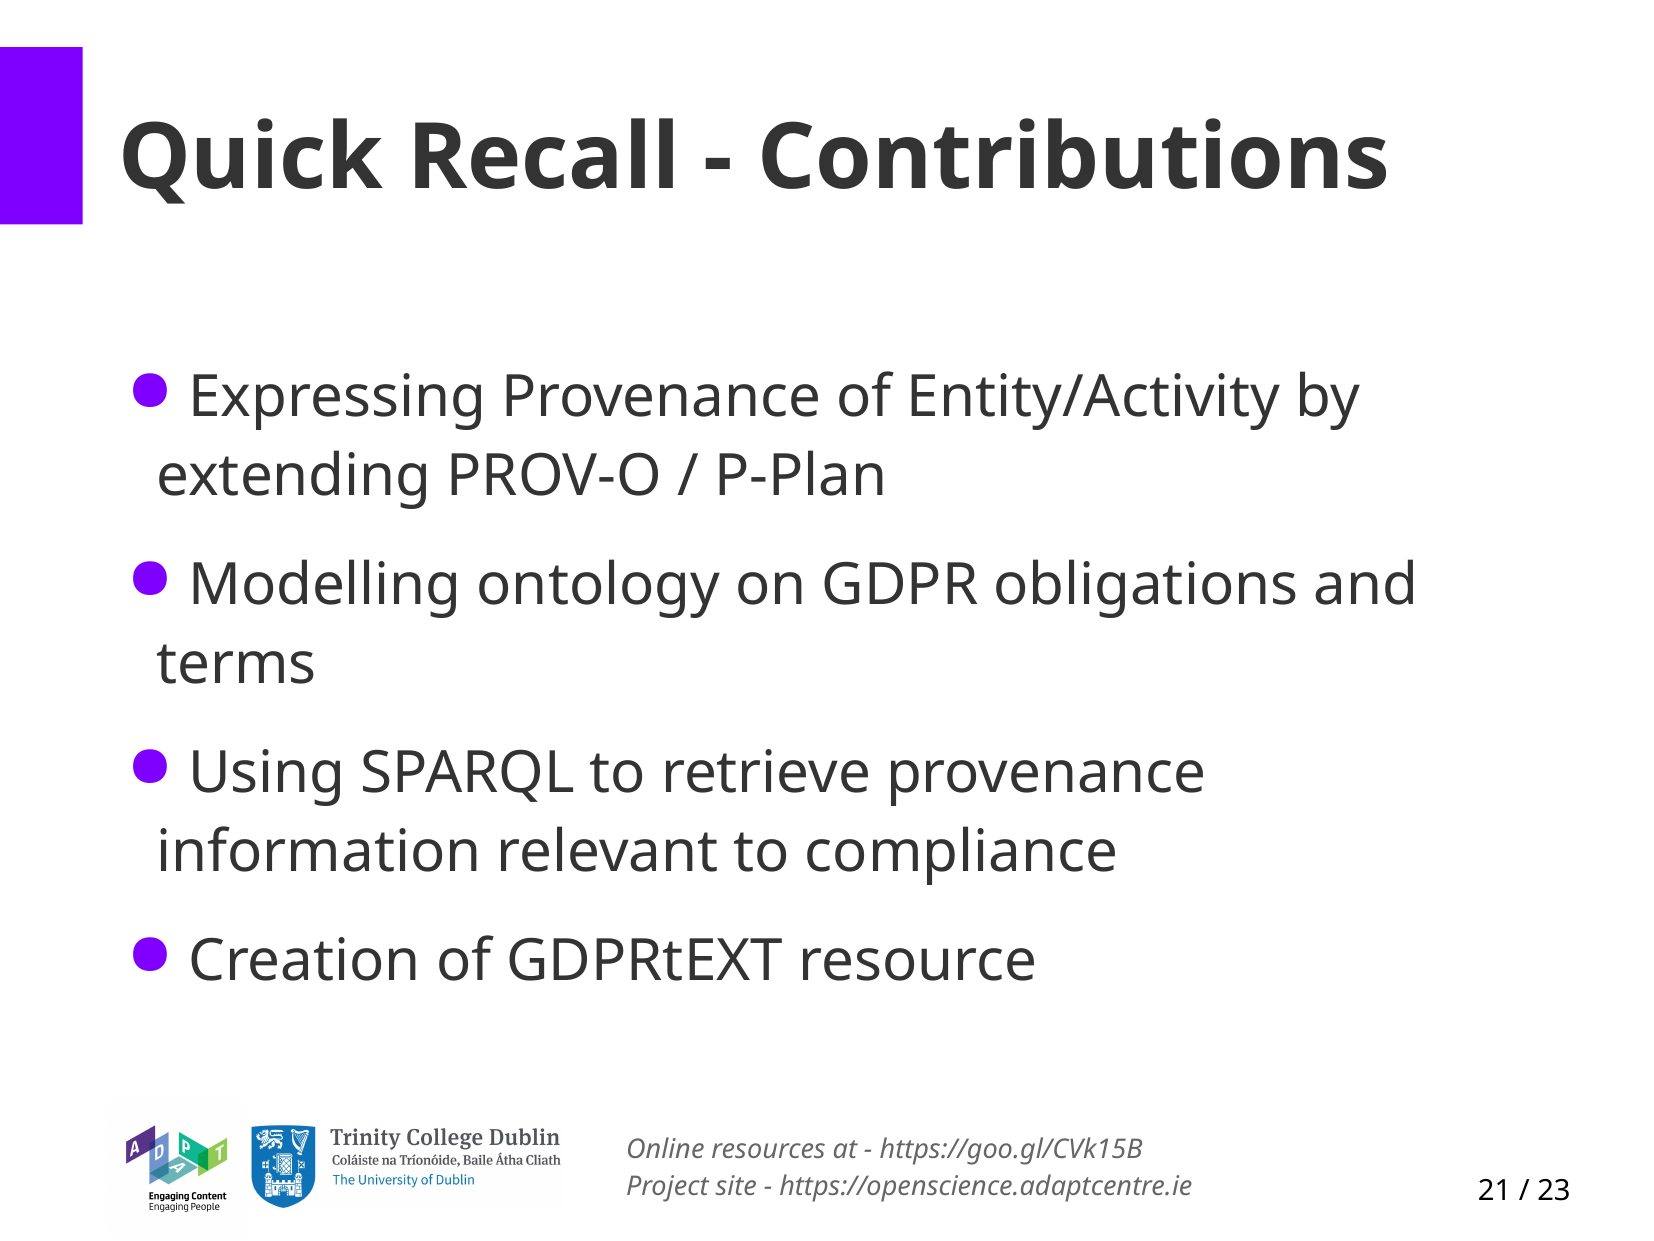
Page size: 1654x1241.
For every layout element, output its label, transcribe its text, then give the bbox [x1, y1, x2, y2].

picture [106, 1098, 247, 1239]
title Quick Recall - Contributions [118, 49, 1571, 257]
list Expressing Provenance of Entity/Activity by extending PROV-O / P-Plan Modelling ontology on GDPR obligations and terms Using SPARQL to retrieve provenance information relevant to compliance Creation of GDPRtEXT resource [118, 354, 1536, 1074]
picture [248, 1122, 564, 1211]
